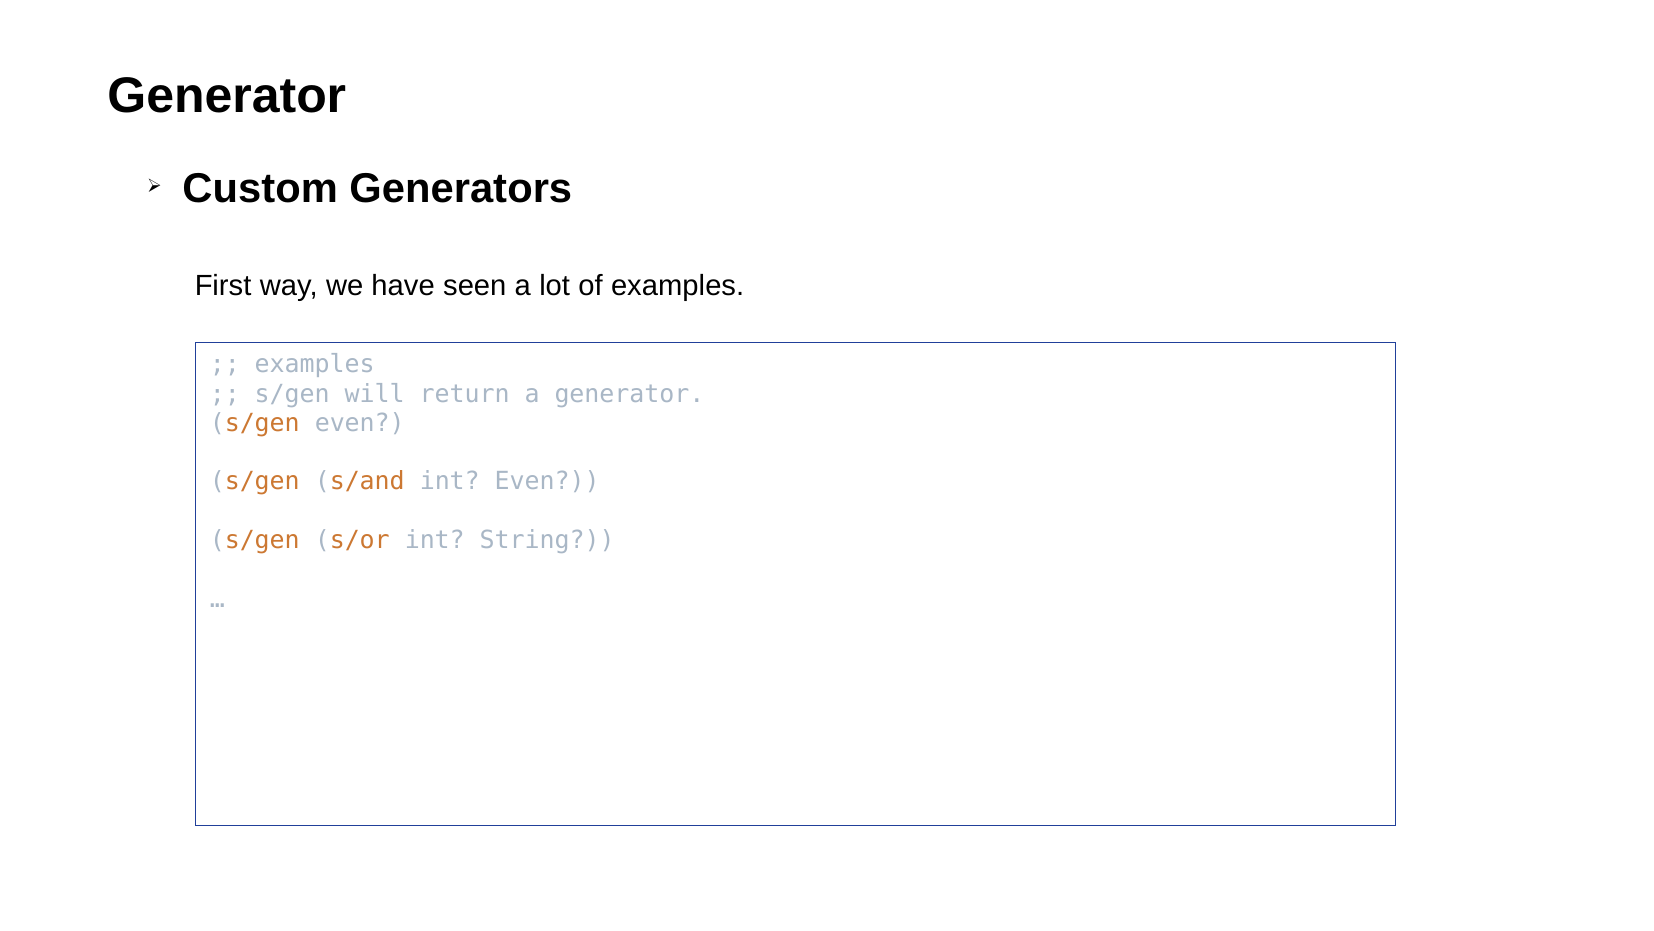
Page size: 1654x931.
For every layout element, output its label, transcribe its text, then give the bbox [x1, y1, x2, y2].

text_box ;; examples ;; s/gen will return a generator. (s/gen even?) (s/gen (s/and int? Even?)) (s/gen (s/or int? String?)) … [195, 342, 1396, 826]
text_box First way, we have seen a lot of examples. [180, 261, 1546, 319]
text_box Generator [92, 60, 858, 131]
text_box Custom Generators [132, 157, 733, 220]
